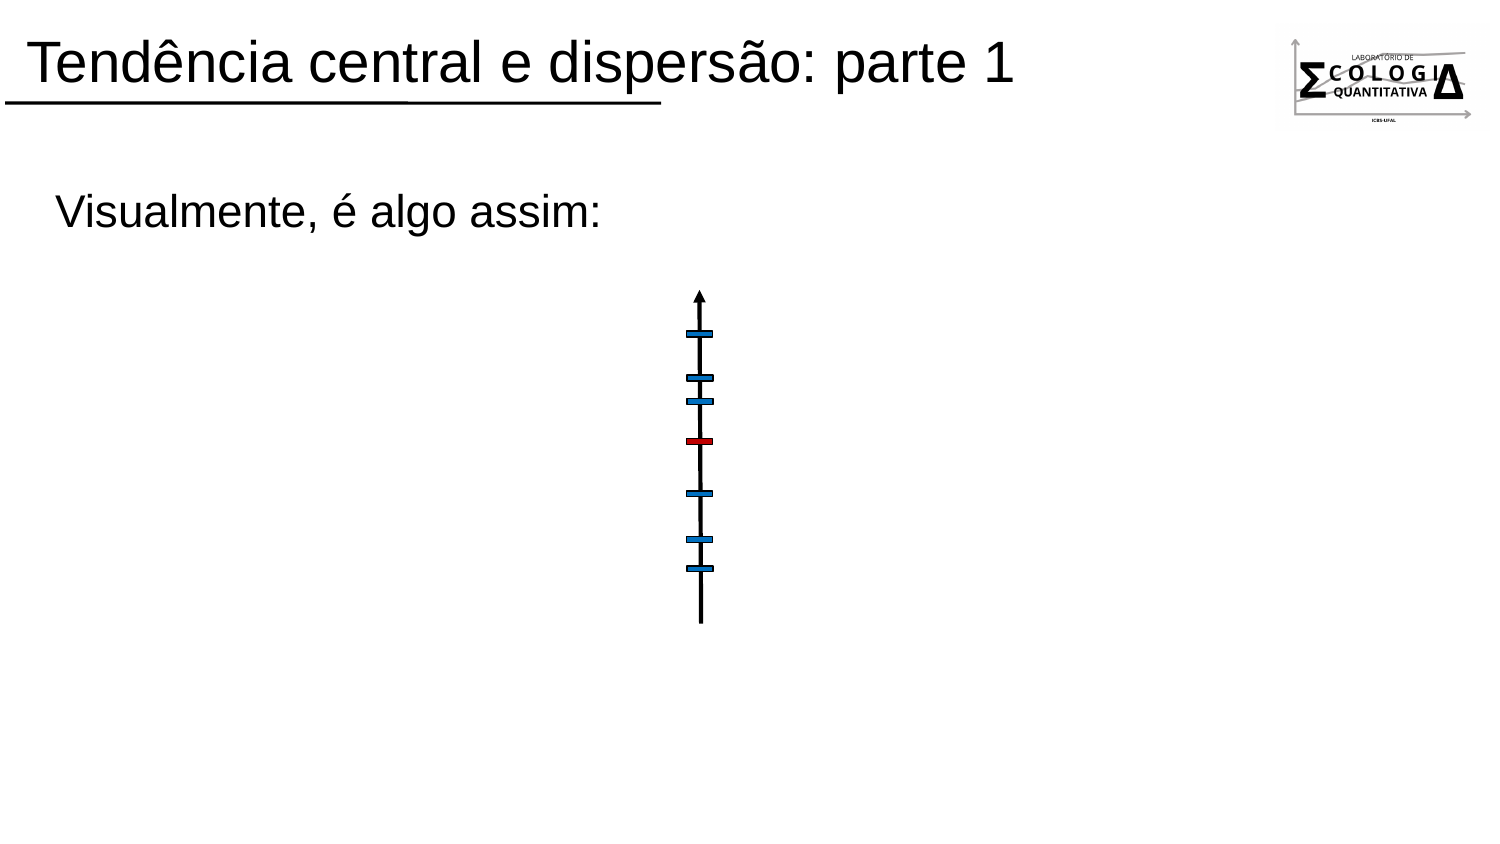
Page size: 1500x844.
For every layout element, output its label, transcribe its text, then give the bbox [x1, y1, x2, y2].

text_box [686, 491, 712, 497]
text_box [687, 331, 713, 337]
text_box [686, 438, 712, 444]
picture [1275, 23, 1490, 131]
text_box [687, 537, 713, 542]
text_box Tendência central e dispersão: parte 1 [11, 9, 1210, 117]
text_box [687, 566, 713, 572]
text_box [687, 399, 713, 405]
text_box [687, 375, 713, 381]
text_box Visualmente, é algo assim: [40, 174, 1290, 245]
